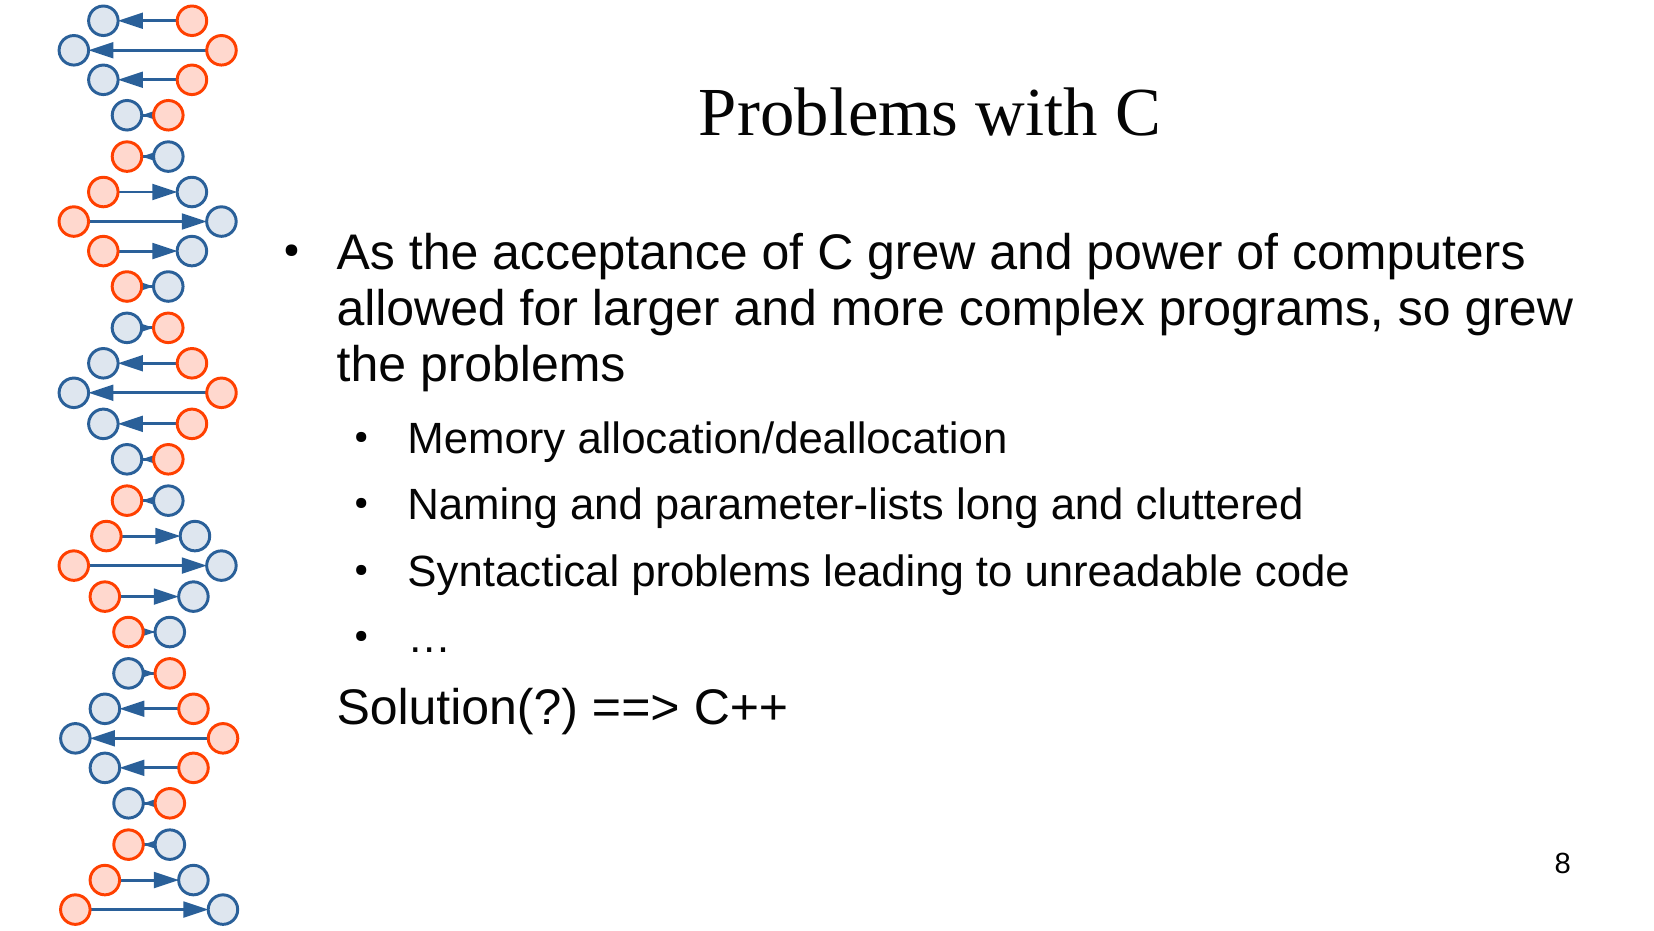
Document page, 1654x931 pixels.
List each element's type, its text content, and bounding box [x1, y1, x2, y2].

title Problems with C [265, 35, 1595, 189]
list As the acceptance of C grew and power of computers allowed for larger and more complex programs, so grew the problems Memory allocation/deallocation Naming and parameter-lists long and cluttered Syntactical problems leading to unreadable code … Solution(?) ==> C++ [265, 224, 1595, 764]
